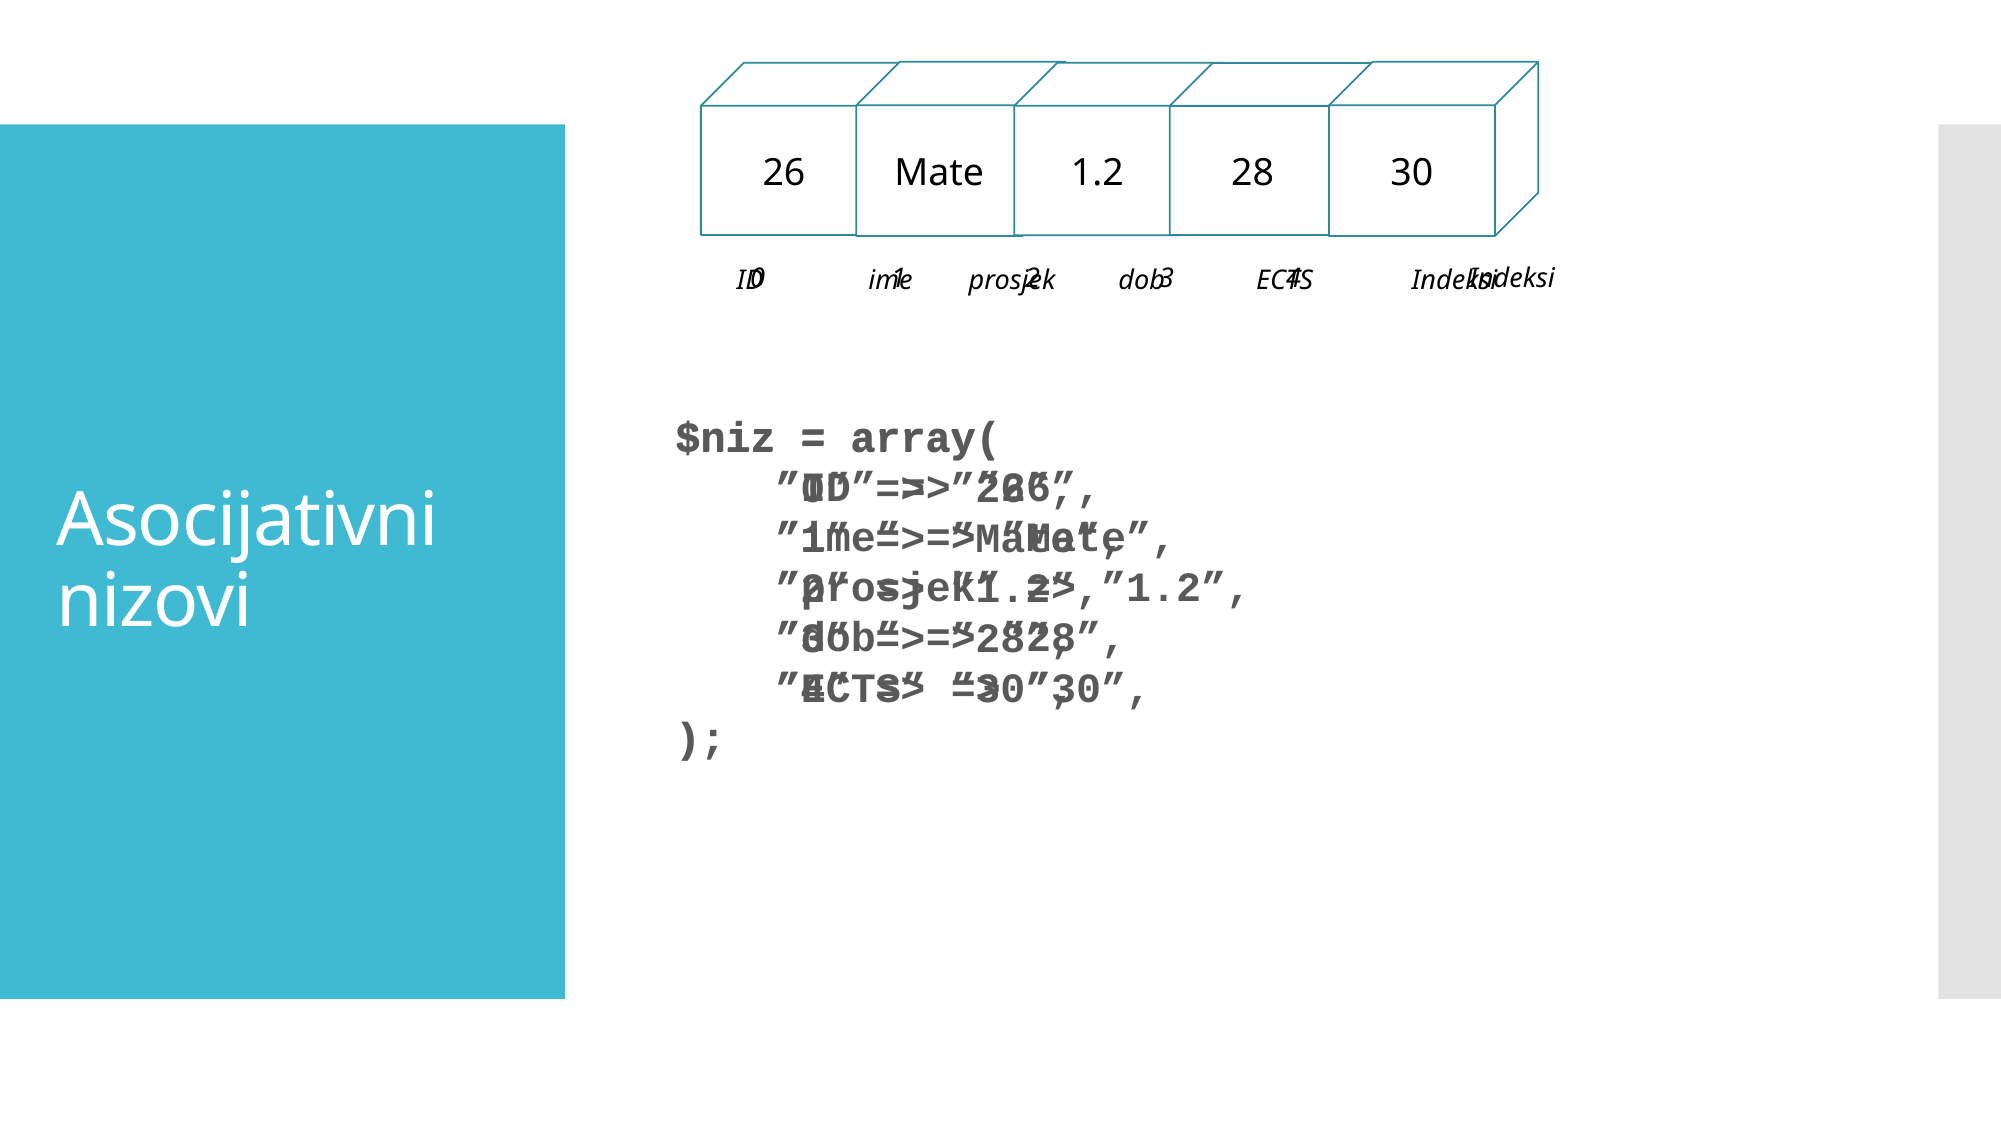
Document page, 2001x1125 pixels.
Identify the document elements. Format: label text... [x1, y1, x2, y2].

text_box 1.2 [1014, 62, 1212, 165]
text_box 28 [1169, 62, 1371, 165]
title Asocijativni nizovi [41, 184, 525, 940]
text_box 26 [700, 62, 898, 165]
text_box $niz = array( ”ID” => ”26”, ”ime” => ”Mate”, ”prosjek” => ”1.2”, ”dob” => ”28”, ”ECTS” => ”30”, ); [660, 165, 1861, 1006]
text_box 30 [1328, 61, 1539, 165]
text_box Mate [856, 61, 1066, 165]
